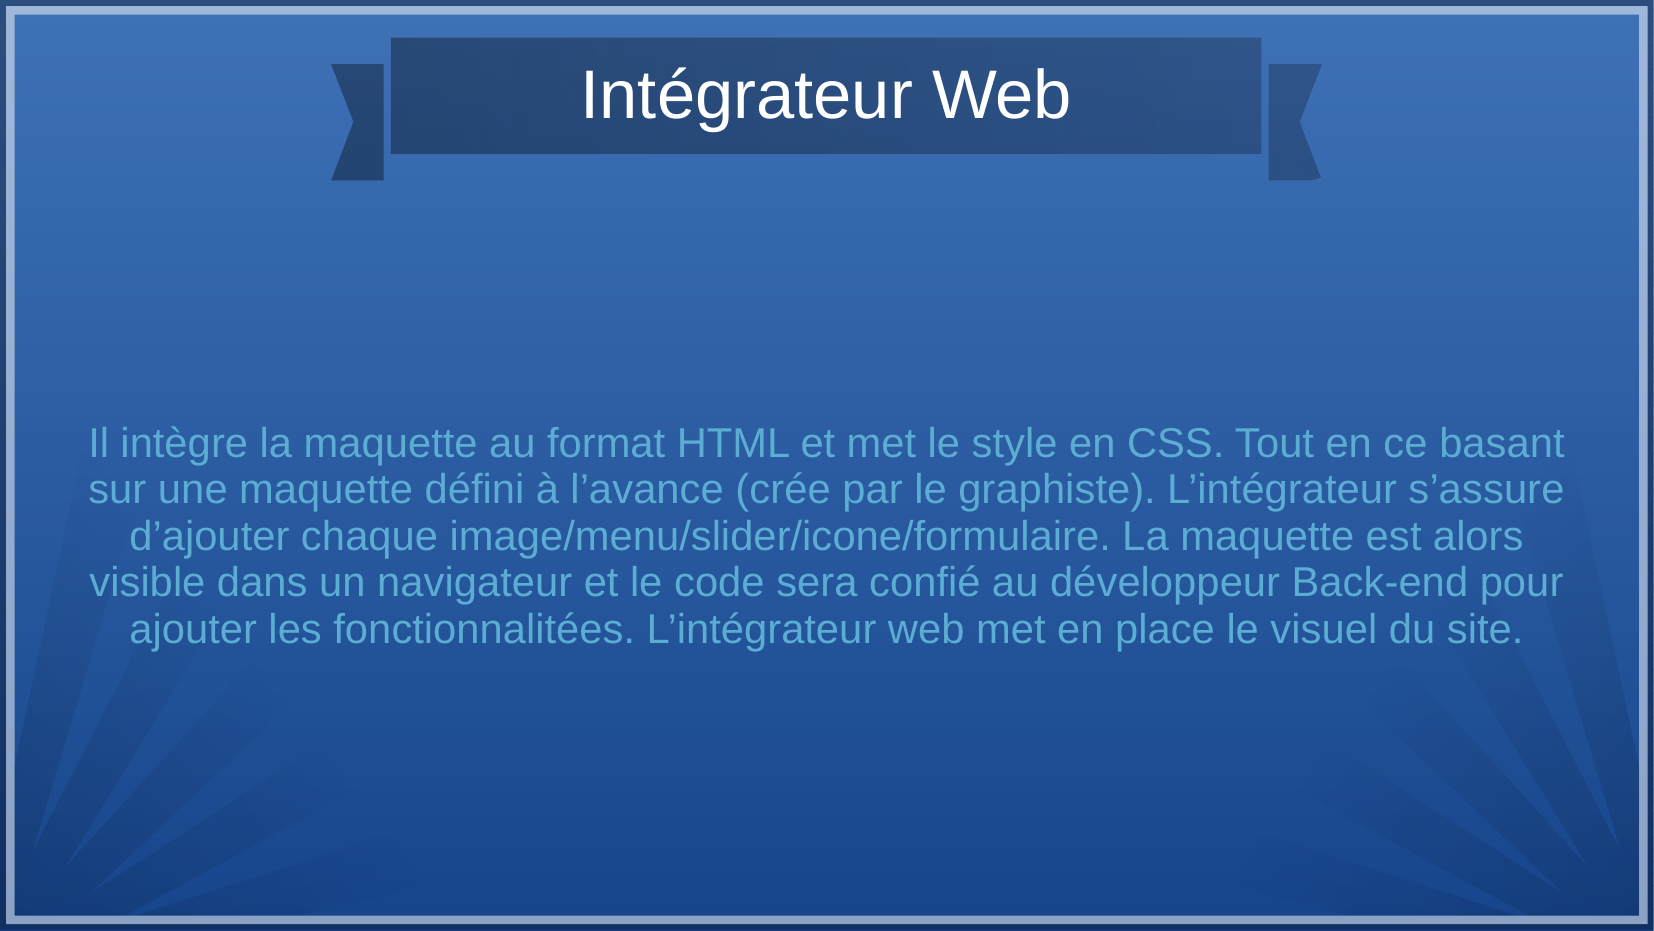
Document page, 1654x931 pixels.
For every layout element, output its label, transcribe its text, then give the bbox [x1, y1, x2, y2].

subtitle Il intègre la maquette au format HTML et met le style en CSS. Tout en ce basant sur une maquette défini à l’avance (crée par le graphiste). L’intégrateur s’assure d’ajouter chaque image/menu/slider/icone/formulaire. La maquette est alors visible dans un navigateur et le code sera confié au développeur Back-end pour ajouter les fonctionnalitées. L’intégrateur web met en place le visuel du site. [82, 224, 1571, 848]
title Intégrateur Web [389, 35, 1264, 154]
